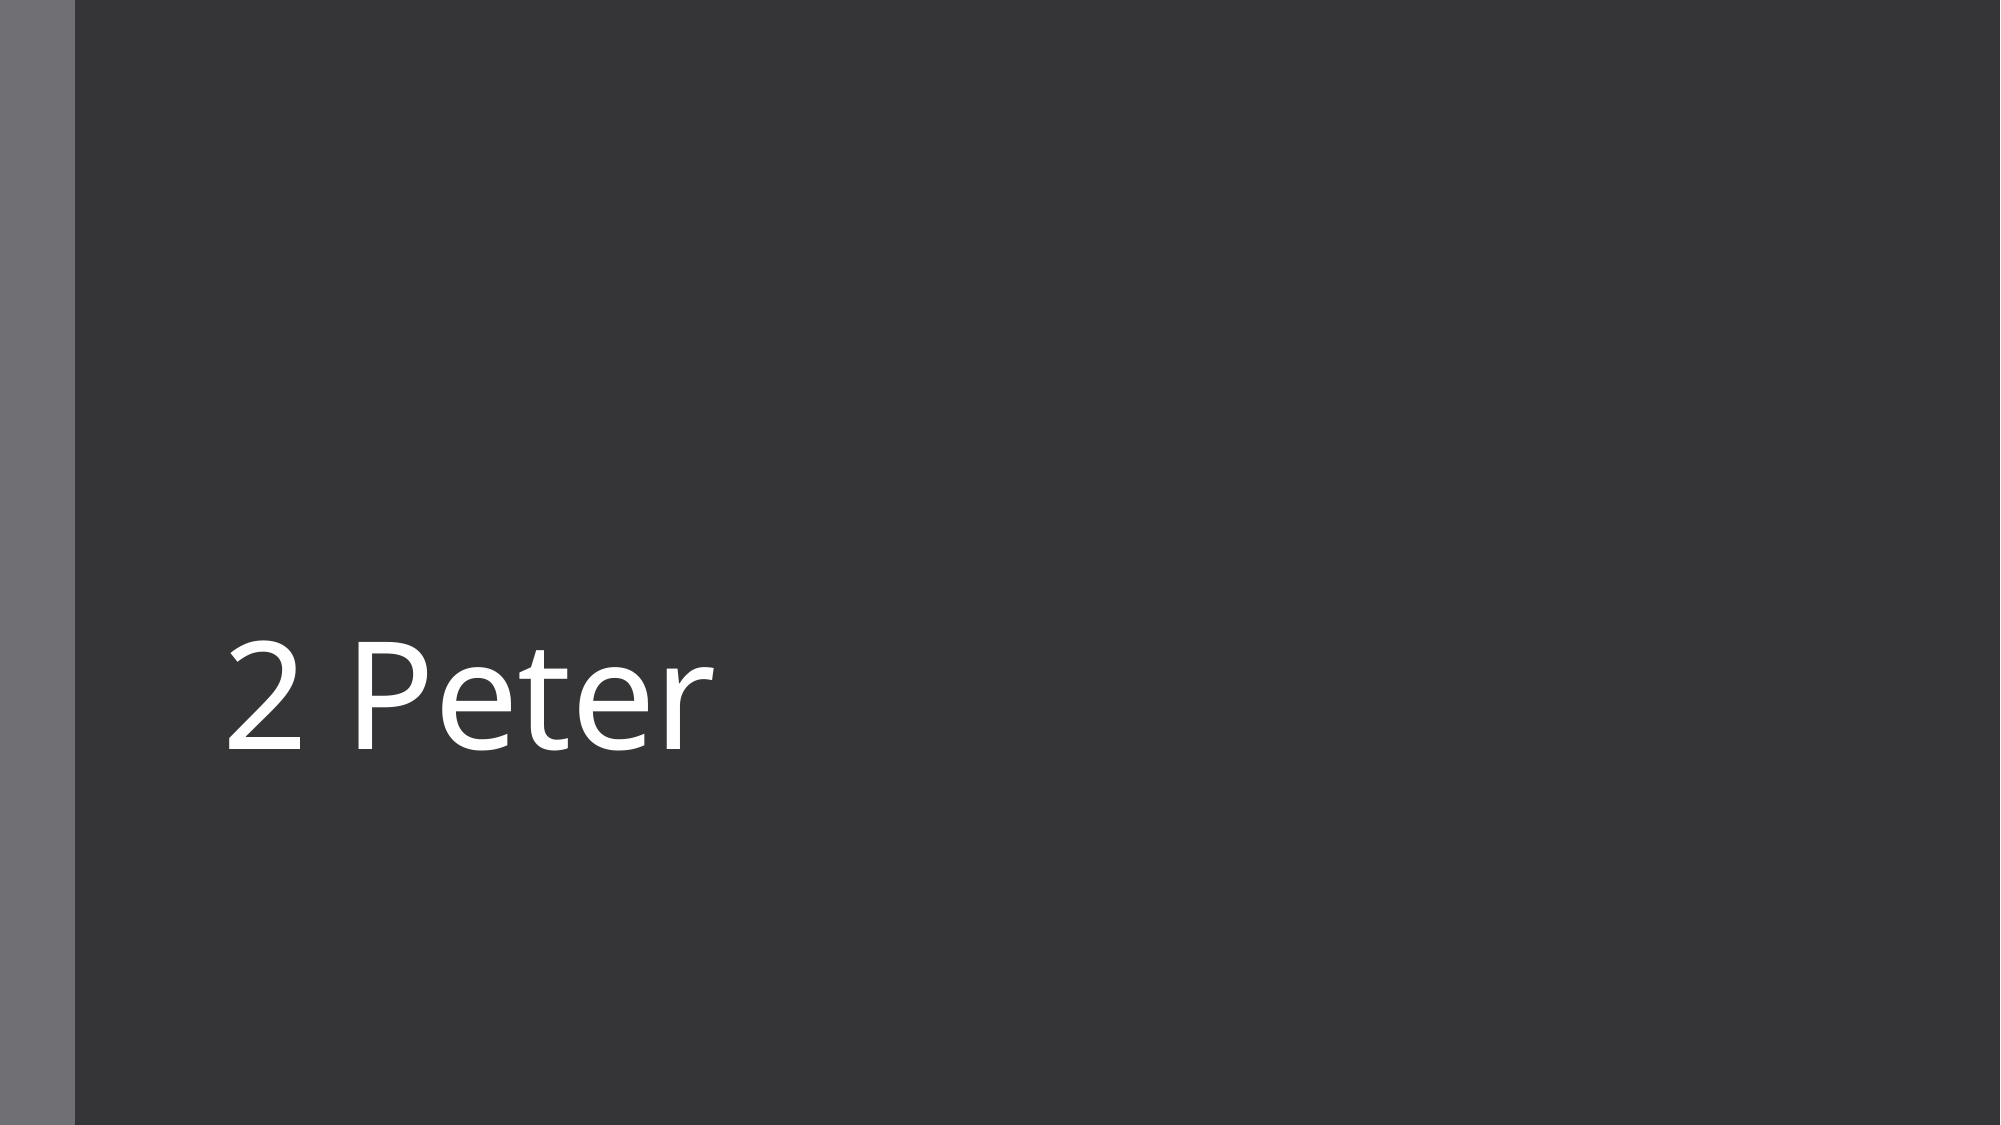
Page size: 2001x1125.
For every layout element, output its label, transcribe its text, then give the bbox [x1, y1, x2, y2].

title 2 Peter [206, 124, 1752, 788]
